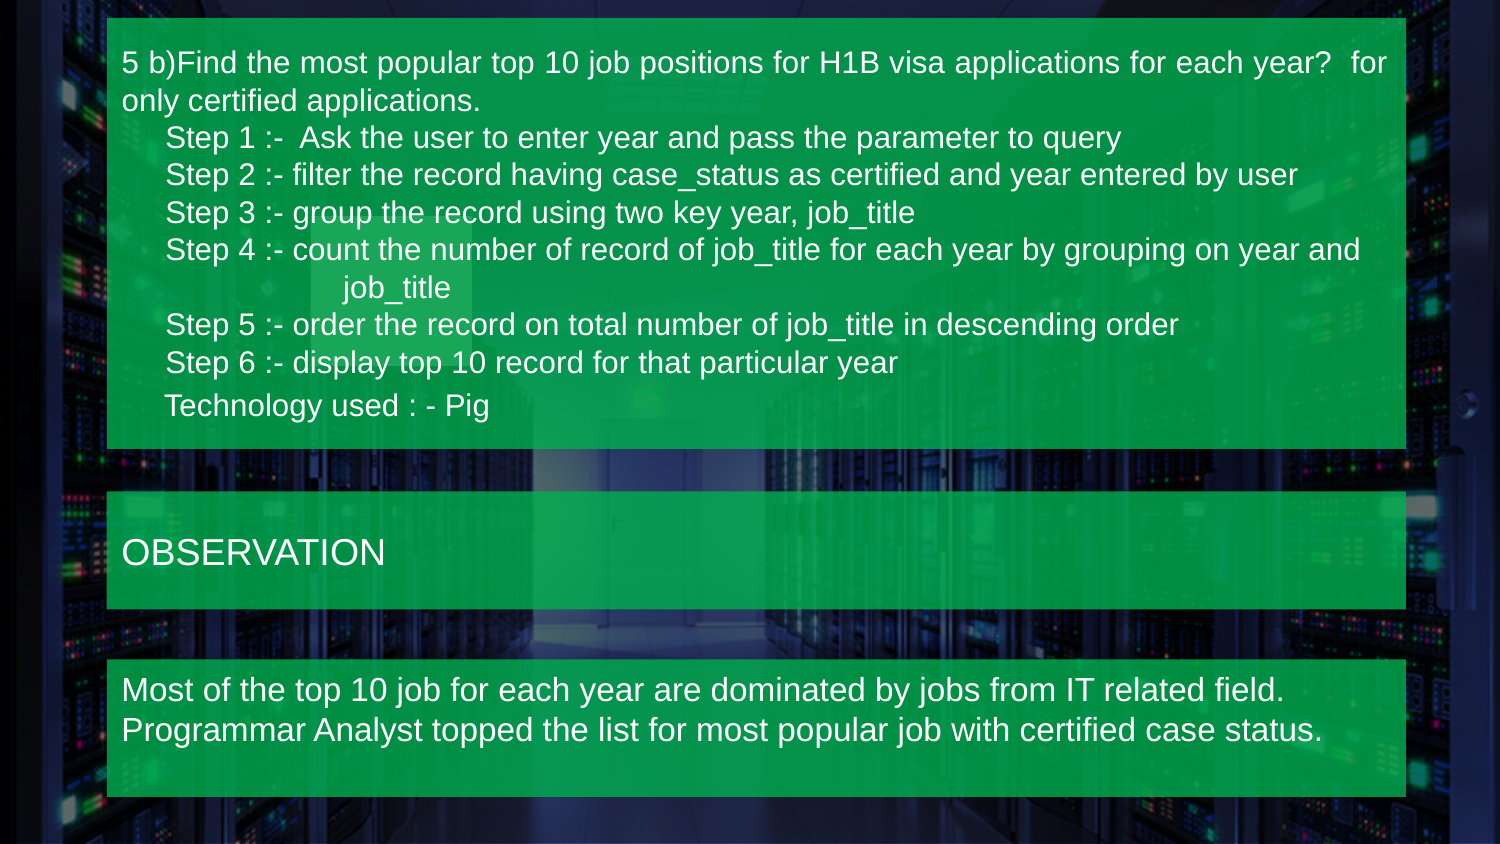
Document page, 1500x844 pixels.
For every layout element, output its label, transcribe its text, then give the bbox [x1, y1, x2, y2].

text_box 5 b)Find the most popular top 10 job positions for H1B visa applications for each year? for only certified applications. Step 1 :- Ask the user to enter year and pass the parameter to query Step 2 :- filter the record having case_status as certified and year entered by user Step 3 :- group the record using two key year, job_title Step 4 :- count the number of record of job_title for each year by grouping on year and job_title Step 5 :- order the record on total number of job_title in descending order Step 6 :- display top 10 record for that particular year Technology used : - Pig [107, 18, 1406, 449]
text_box OBSERVATION [107, 491, 1406, 609]
text_box [0, 0, 1500, 844]
text_box Most of the top 10 job for each year are dominated by jobs from IT related field. Programmar Analyst topped the list for most popular job with certified case status. [107, 659, 1406, 797]
